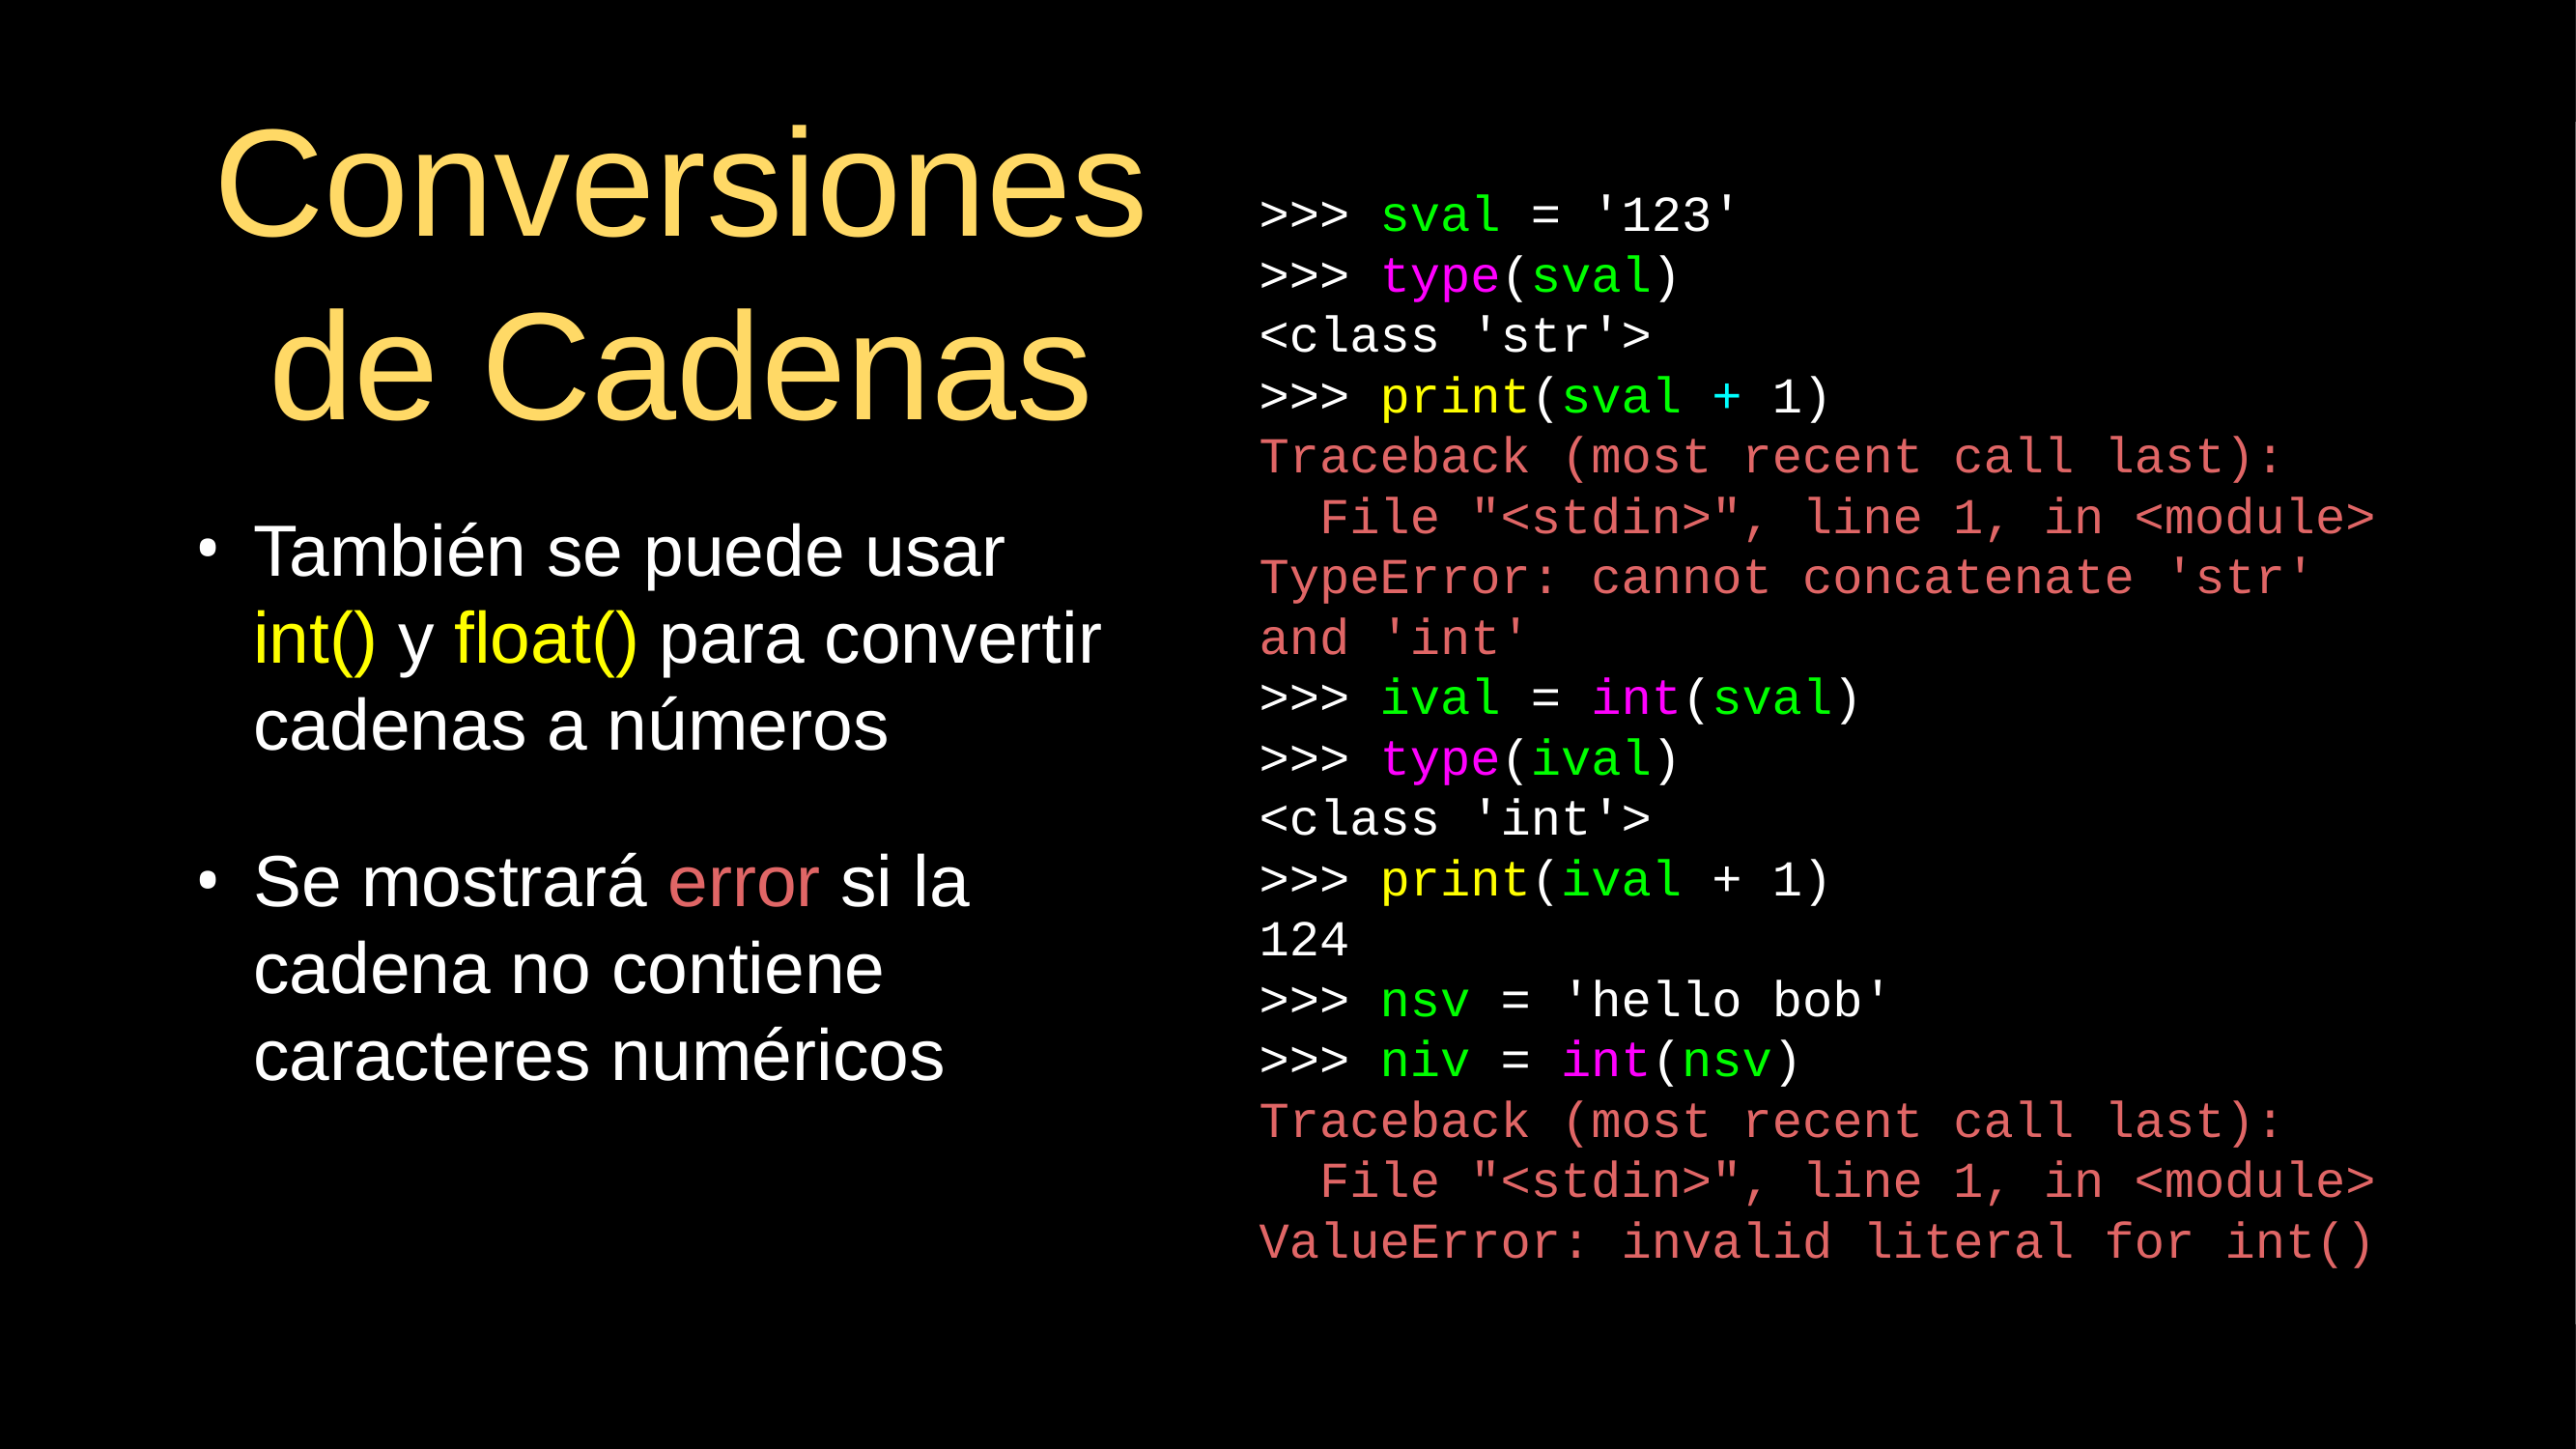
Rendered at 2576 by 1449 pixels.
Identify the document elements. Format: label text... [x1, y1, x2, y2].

title Conversiones de Cadenas [183, 96, 1180, 438]
list También se puede usar int() y float() para convertir cadenas a números Se mostrará error si la cadena no contiene caracteres numéricos [127, 347, 1129, 1252]
text_box >>> sval = '123' >>> type(sval) <class 'str'> >>> print(sval + 1) Traceback (most recent call last): File "<stdin>", line 1, in <module> TypeError: cannot concatenate 'str' and 'int' >>> ival = int(sval) >>> type(ival) <class 'int'> >>> print(ival + 1) 124 >>> nsv = 'hello bob' >>> niv = int(nsv) Traceback (most recent call last): File "<stdin>", line 1, in <module> ValueError: invalid literal for int() [1259, 117, 2427, 1332]
